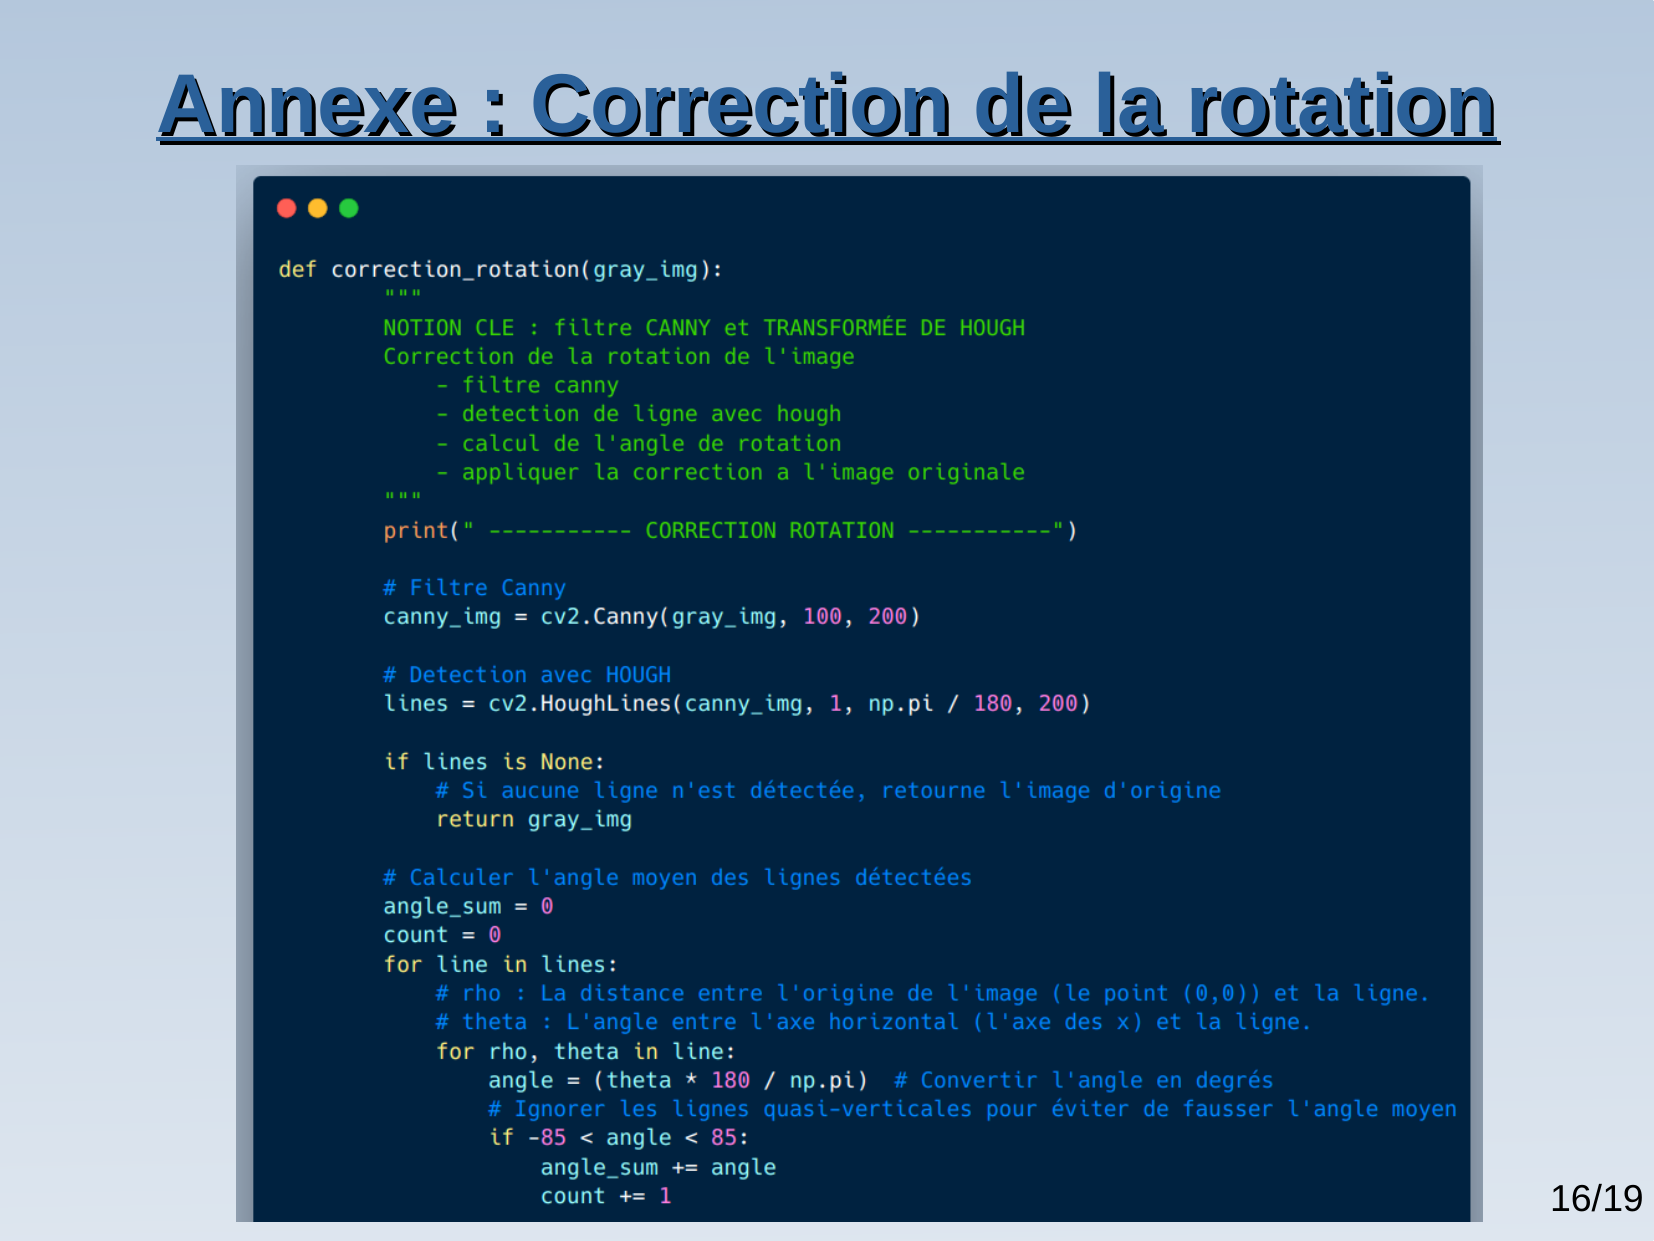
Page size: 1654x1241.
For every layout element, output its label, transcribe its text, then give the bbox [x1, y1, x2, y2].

picture [236, 165, 1483, 1222]
title Annexe : Correction de la rotation [82, 0, 1571, 207]
